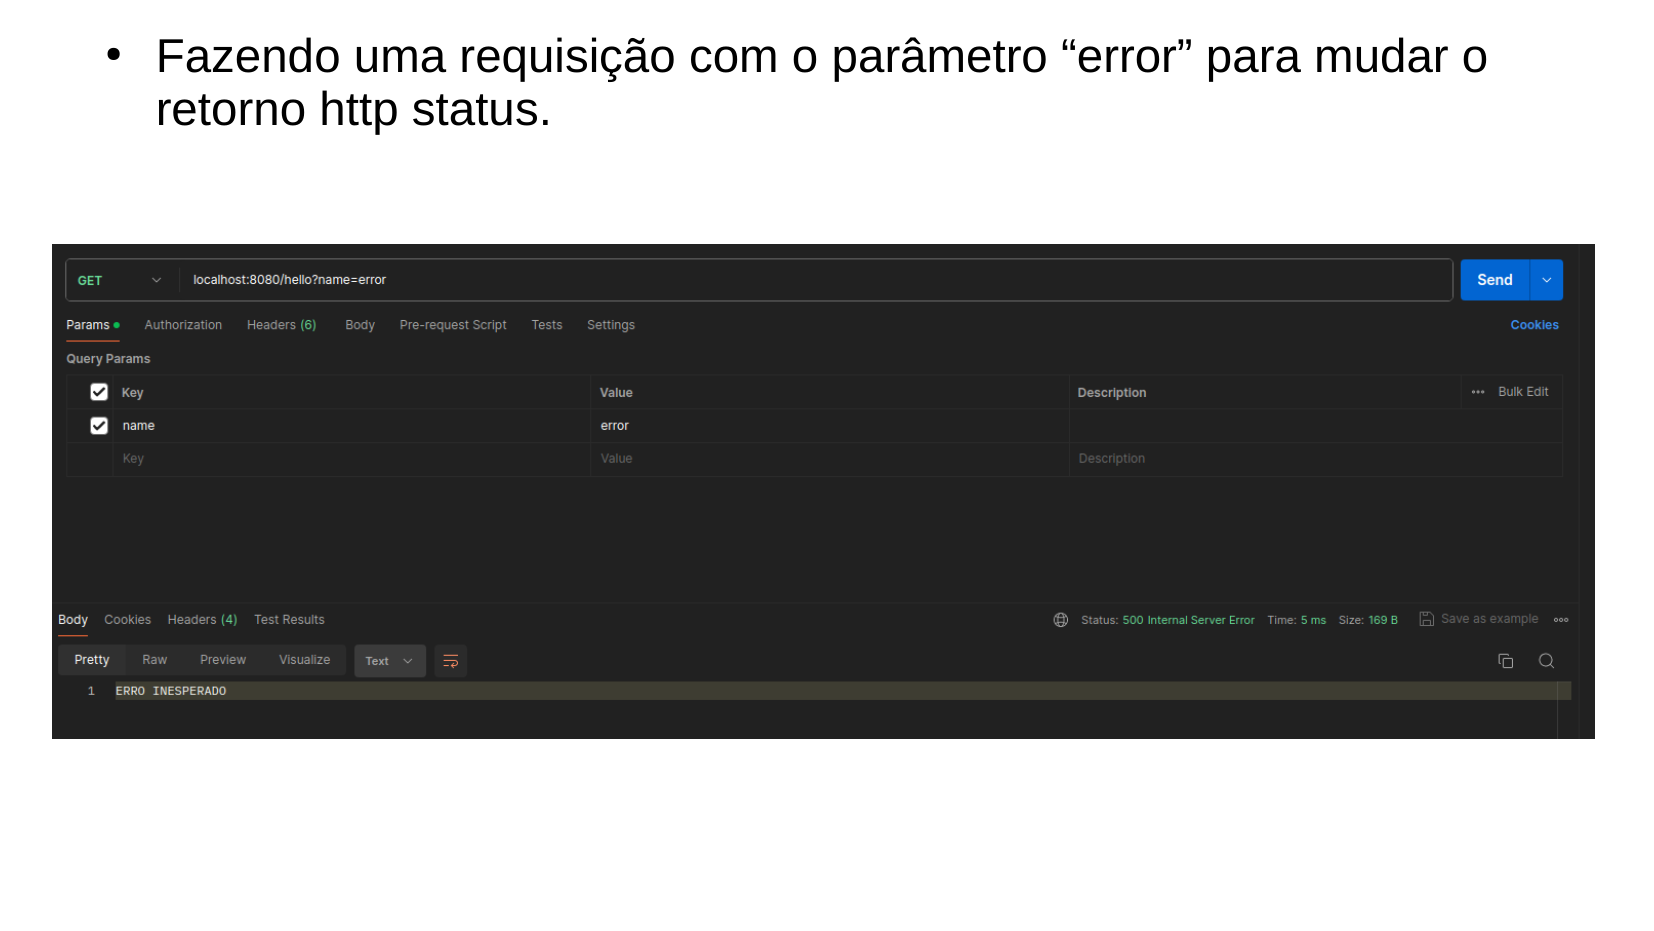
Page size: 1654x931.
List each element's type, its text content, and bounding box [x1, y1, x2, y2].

picture [52, 244, 1595, 739]
list Fazendo uma requisição com o parâmetro “error” para mudar o retorno http status. [88, 29, 1577, 137]
